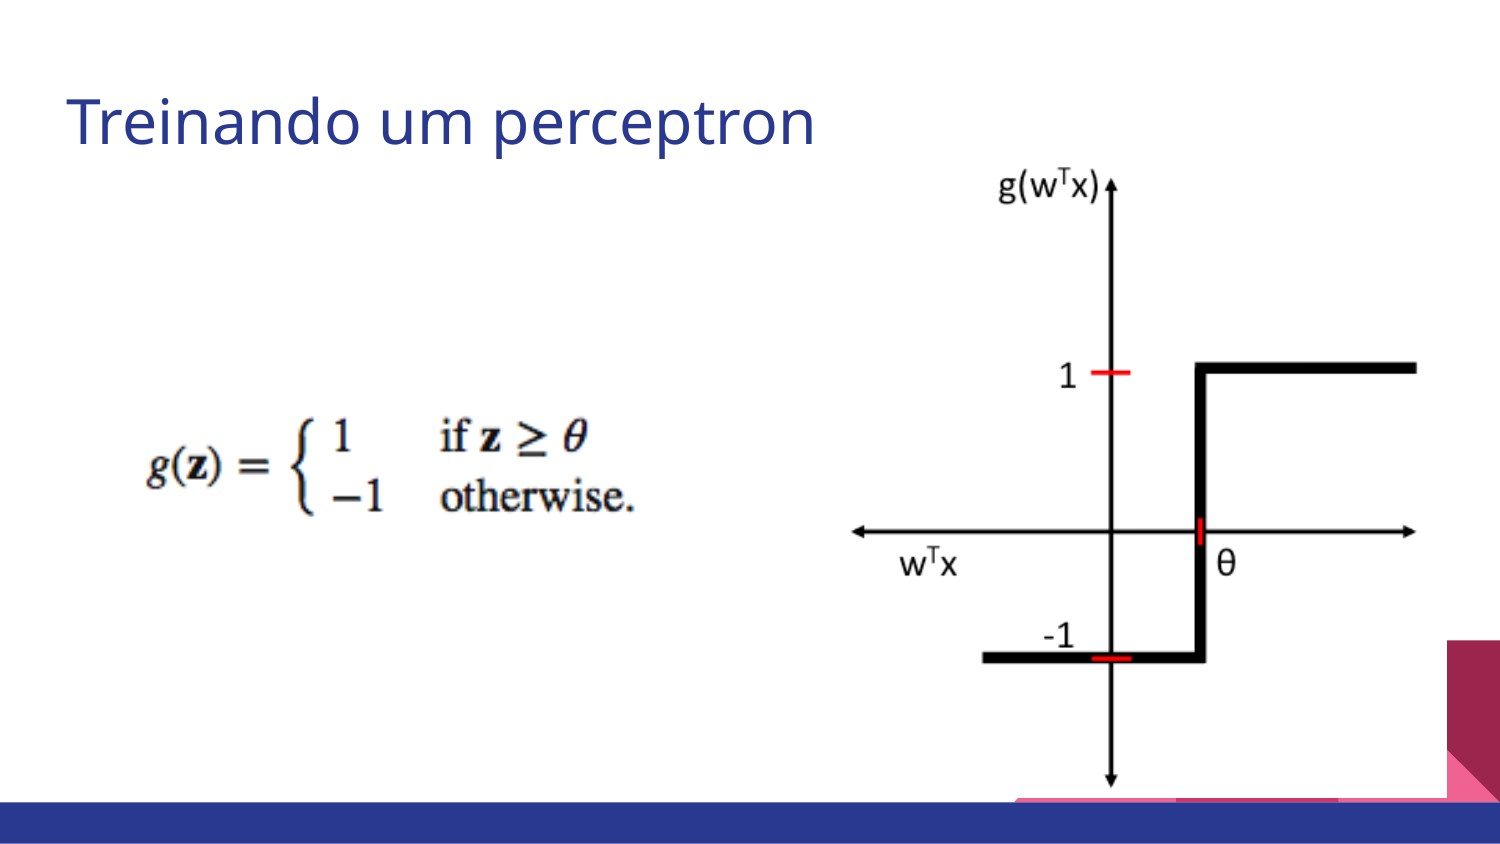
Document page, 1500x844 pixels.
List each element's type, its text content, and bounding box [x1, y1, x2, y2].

picture [93, 340, 682, 547]
picture [805, 166, 1447, 798]
title Treinando um perceptron [51, 67, 1449, 167]
